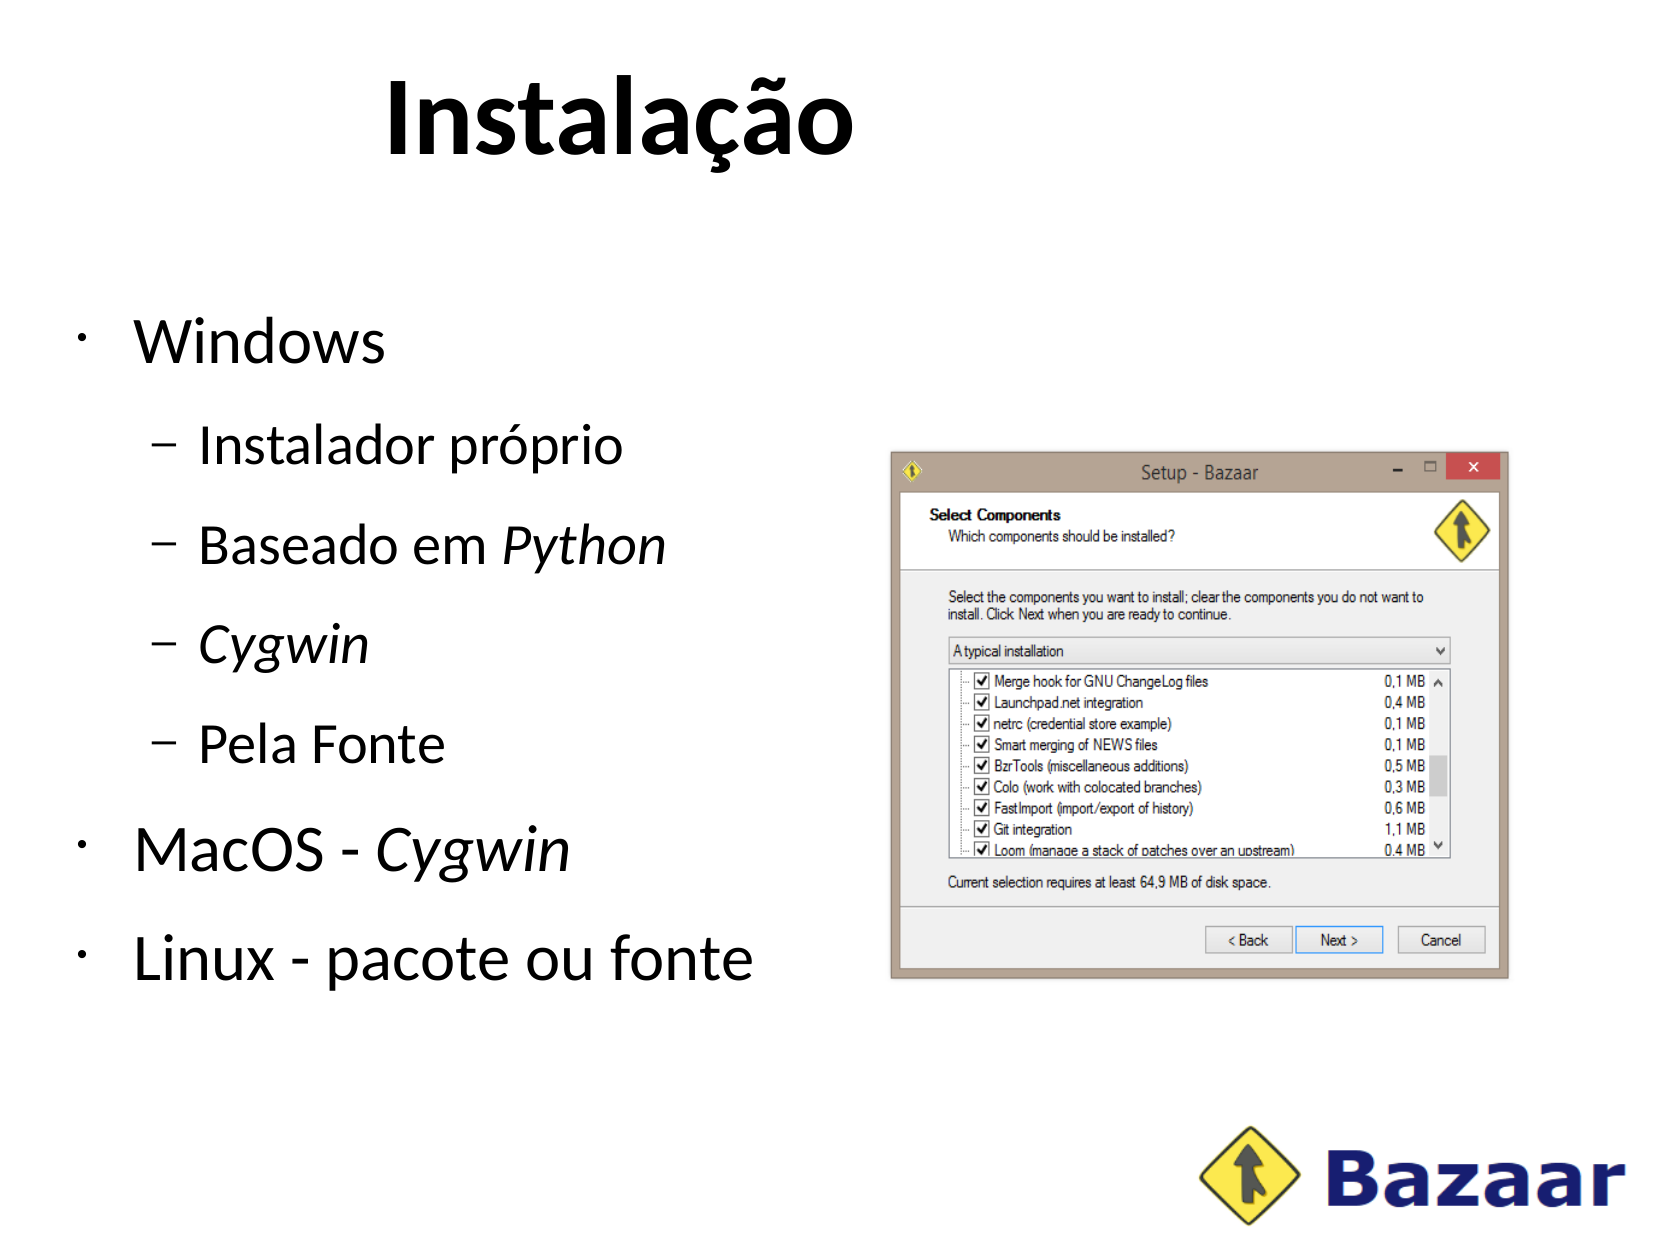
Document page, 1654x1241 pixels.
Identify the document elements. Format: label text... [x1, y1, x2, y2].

title Instalação [62, 49, 1179, 257]
picture [1179, 436, 1534, 996]
picture [1181, 1110, 1638, 1241]
text_box Windows Instalador próprio Baseado em Python Cygwin Pela Fonte MacOS - Cygwin Linux - pacote ou fonte [62, 289, 1179, 1108]
